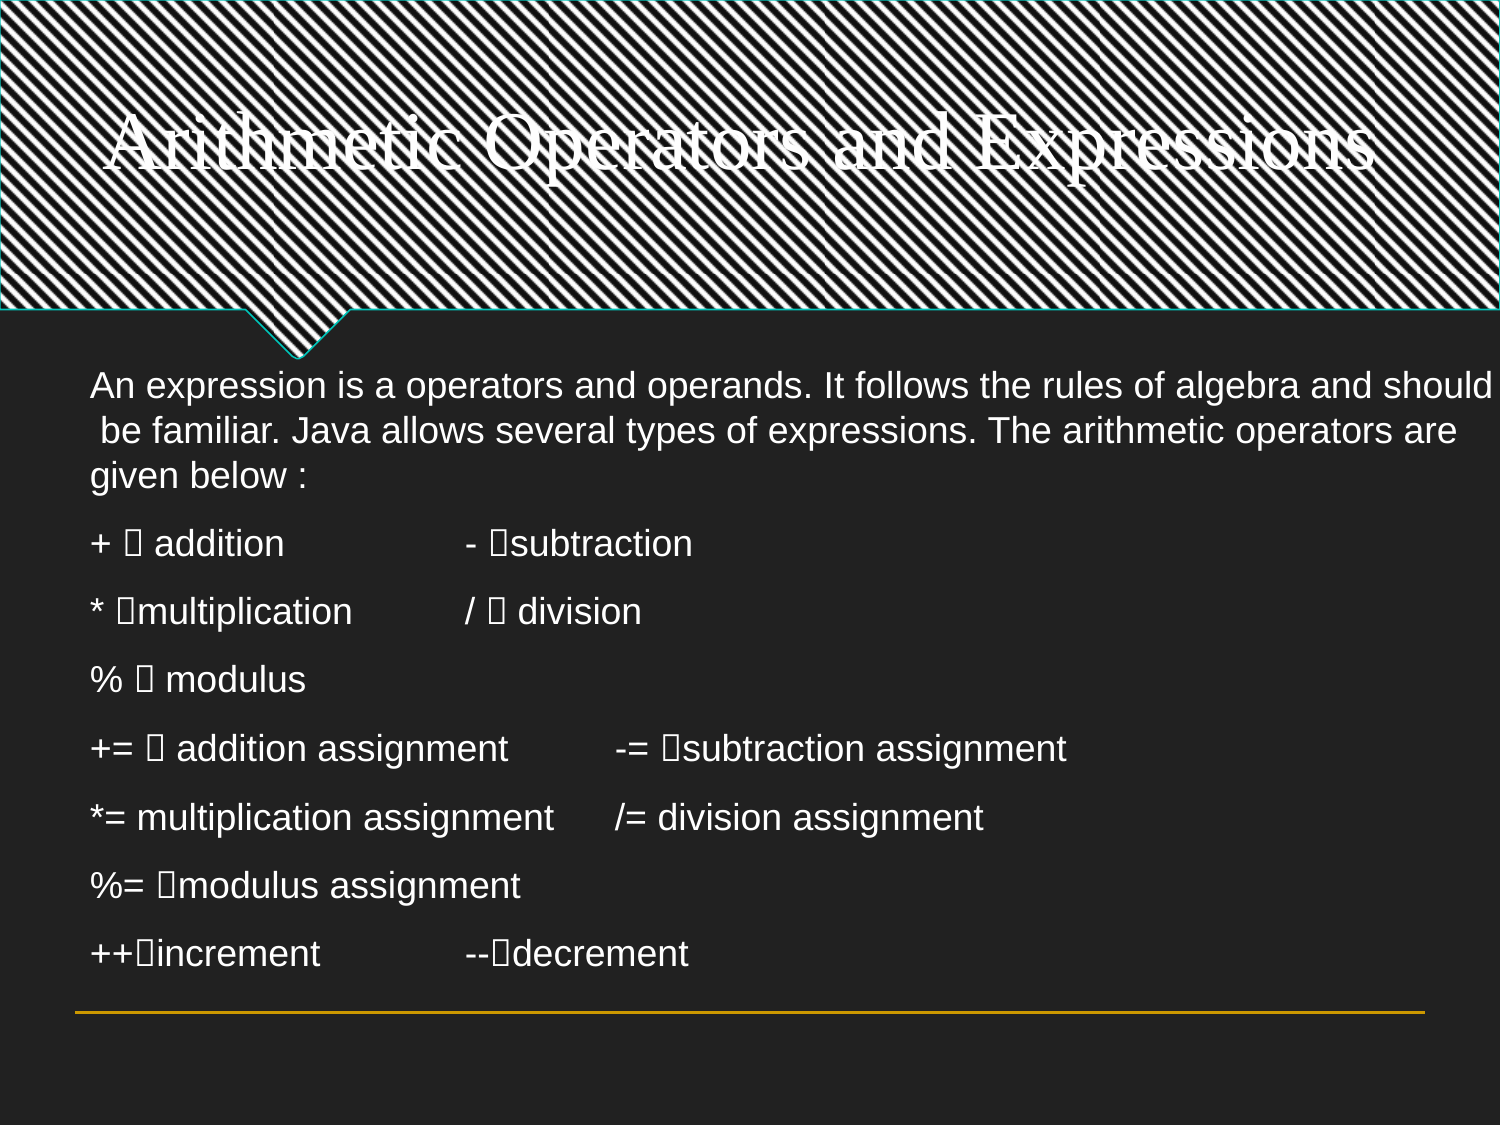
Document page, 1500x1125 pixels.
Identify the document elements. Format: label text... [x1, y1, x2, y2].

title Arithmetic Operators and Expressions [100, 84, 1388, 275]
text_box An expression is a operators and operands. It follows the rules of algebra and should be familiar. Java allows several types of expressions. The arithmetic operators are given below : +  addition - subtraction * multiplication /  division %  modulus +=  addition assignment -= subtraction assignment *= multiplication assignment /= division assignment %= modulus assignment ++increment --decrement [87, 358, 1496, 975]
picture [1, 1, 1499, 357]
